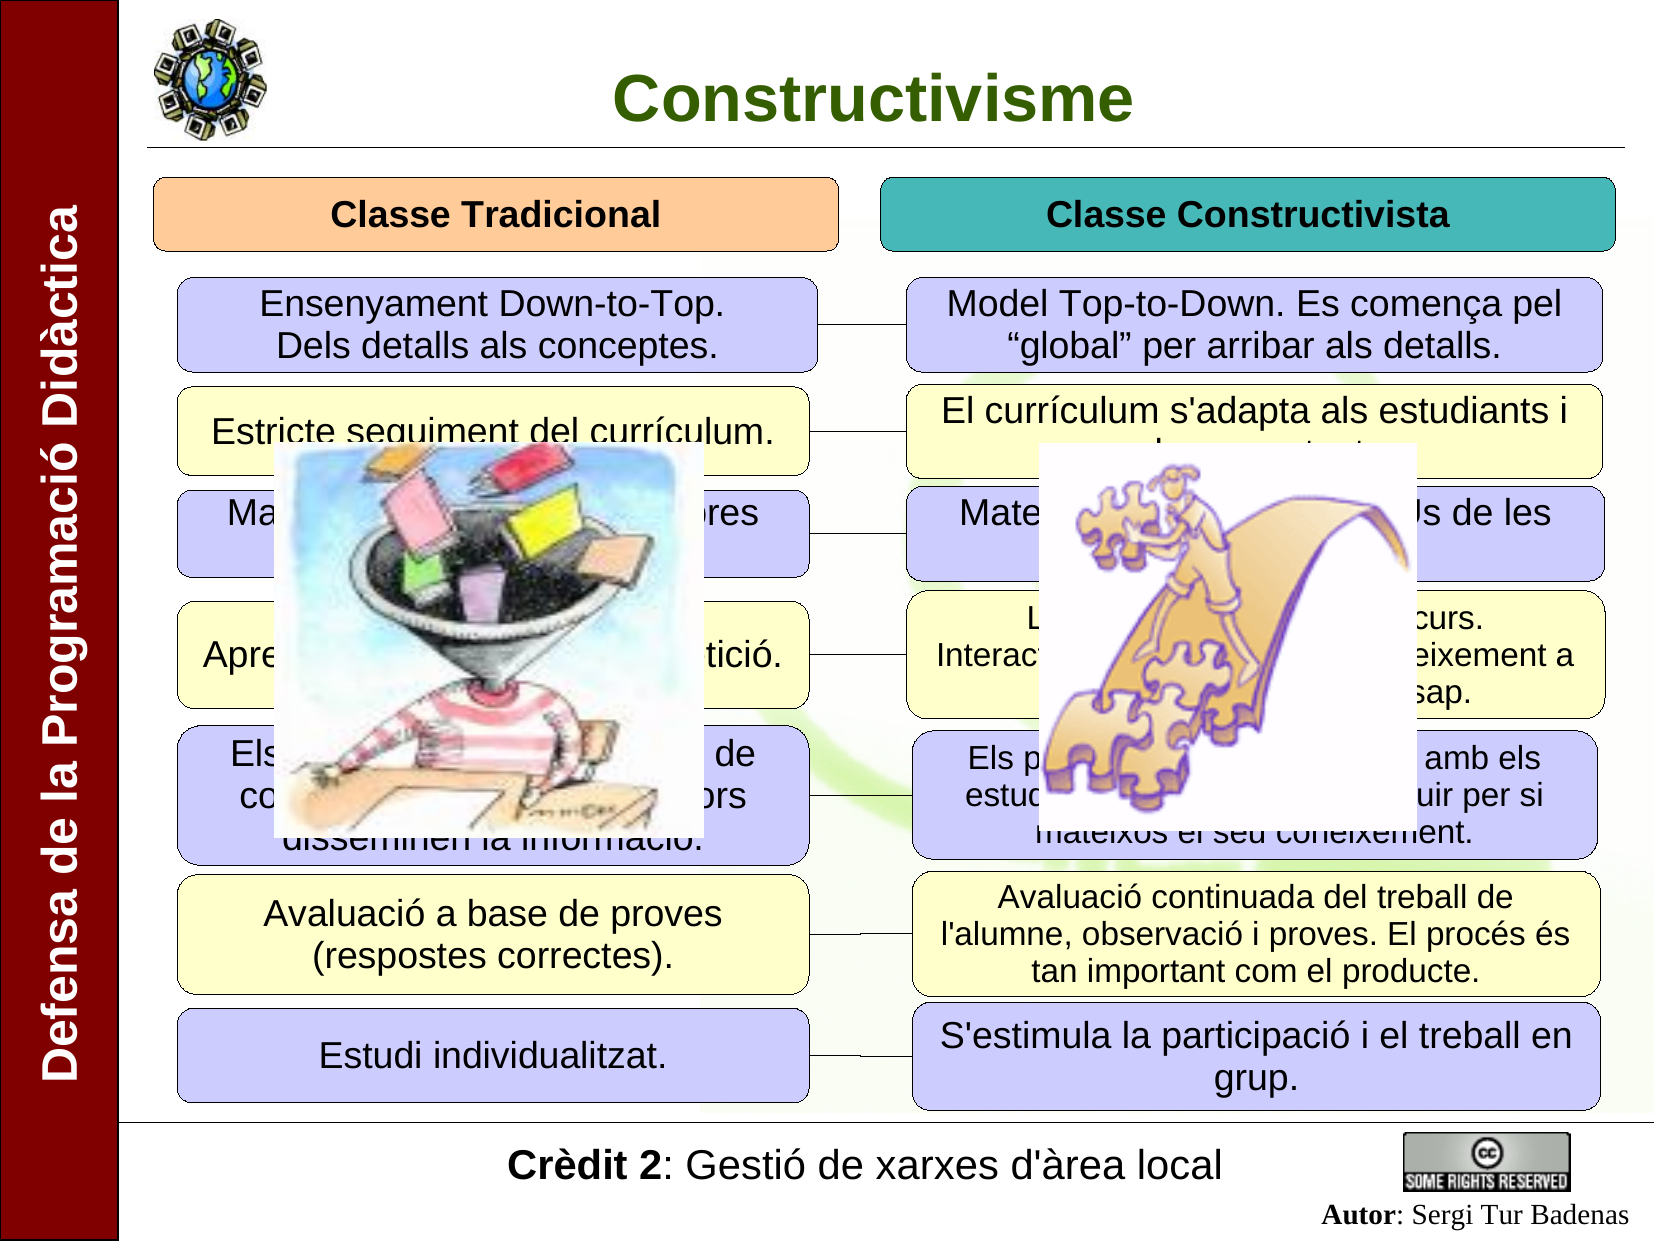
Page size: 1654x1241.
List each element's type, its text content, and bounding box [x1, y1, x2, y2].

text_box Aprenentatge basat en la repetició. [177, 601, 274, 709]
text_box Materials: Llibres de text i llibres d'exercicis. [704, 490, 810, 578]
text_box Materials: Llibres de text i llibres d'exercicis. [177, 490, 274, 578]
text_box Avaluació a base de proves (respostes correctes). [177, 874, 810, 995]
text_box Materials procedimentals. Ús de les TIC. [906, 486, 1039, 582]
title Constructivisme [129, 49, 1619, 148]
text_box Materials procedimentals. Ús de les TIC. [1417, 486, 1605, 582]
picture [274, 217, 1654, 1113]
text_box Ensenyament Down-to-Top. Dels detalls als conceptes. [177, 277, 818, 373]
text_box Model Top-to-Down. Es comença pel “global” per arribar als detalls. [906, 277, 1603, 373]
text_box Classe Tradicional [153, 177, 839, 252]
picture [154, 19, 268, 49]
text_box Estudi individualitzat. [177, 1008, 810, 1103]
text_box Els estudiants són recipients de coneixement on els professors disseminen la informació. [177, 725, 810, 866]
text_box La repetició no és l'únic recurs. Interactivitat, construcció de coneixement a partir del que l'alumne ja sap. [906, 590, 1039, 719]
text_box La repetició no és l'únic recurs. Interactivitat, construcció de coneixement a partir del que l'alumne ja sap. [1417, 590, 1606, 719]
text_box S'estimula la participació i el treball en grup. [912, 1002, 1601, 1111]
text_box Classe Constructivista [880, 177, 1616, 252]
text_box Aprenentatge basat en la repetició. [704, 601, 810, 709]
text_box Avaluació continuada del treball de l'alumne, observació i proves. El procés és tan important com el producte. [912, 871, 1601, 997]
text_box Els professors tenen un diàleg amb els estudiants ajudant-los a construir per si mateixos el seu coneixement. [912, 730, 1598, 860]
text_box Estricte seguiment del currículum. [177, 386, 810, 476]
text_box El currículum s'adapta als estudiants i al seu context. [906, 384, 1603, 479]
picture [1403, 1132, 1571, 1192]
